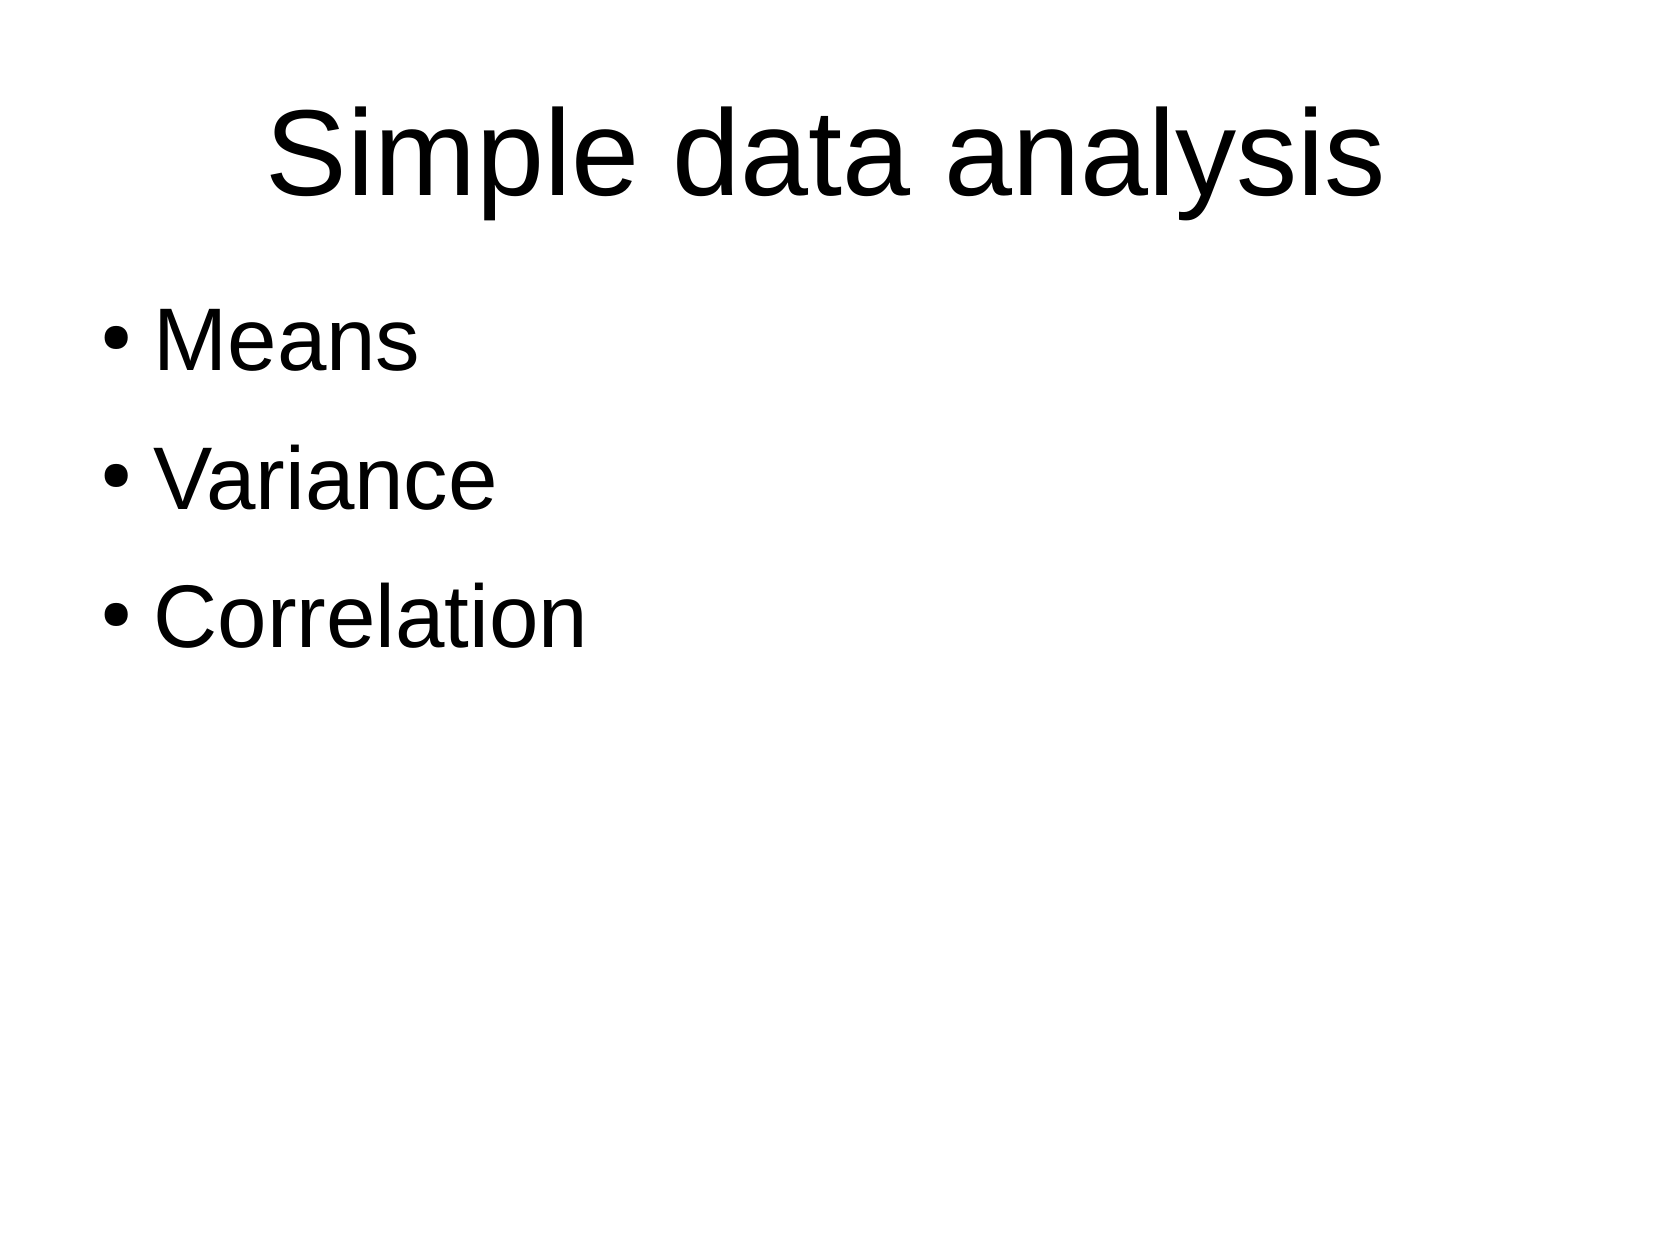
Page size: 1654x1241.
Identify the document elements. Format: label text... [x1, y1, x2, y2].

title Simple data analysis [82, 49, 1571, 257]
list Means Variance Correlation [82, 290, 1571, 1010]
